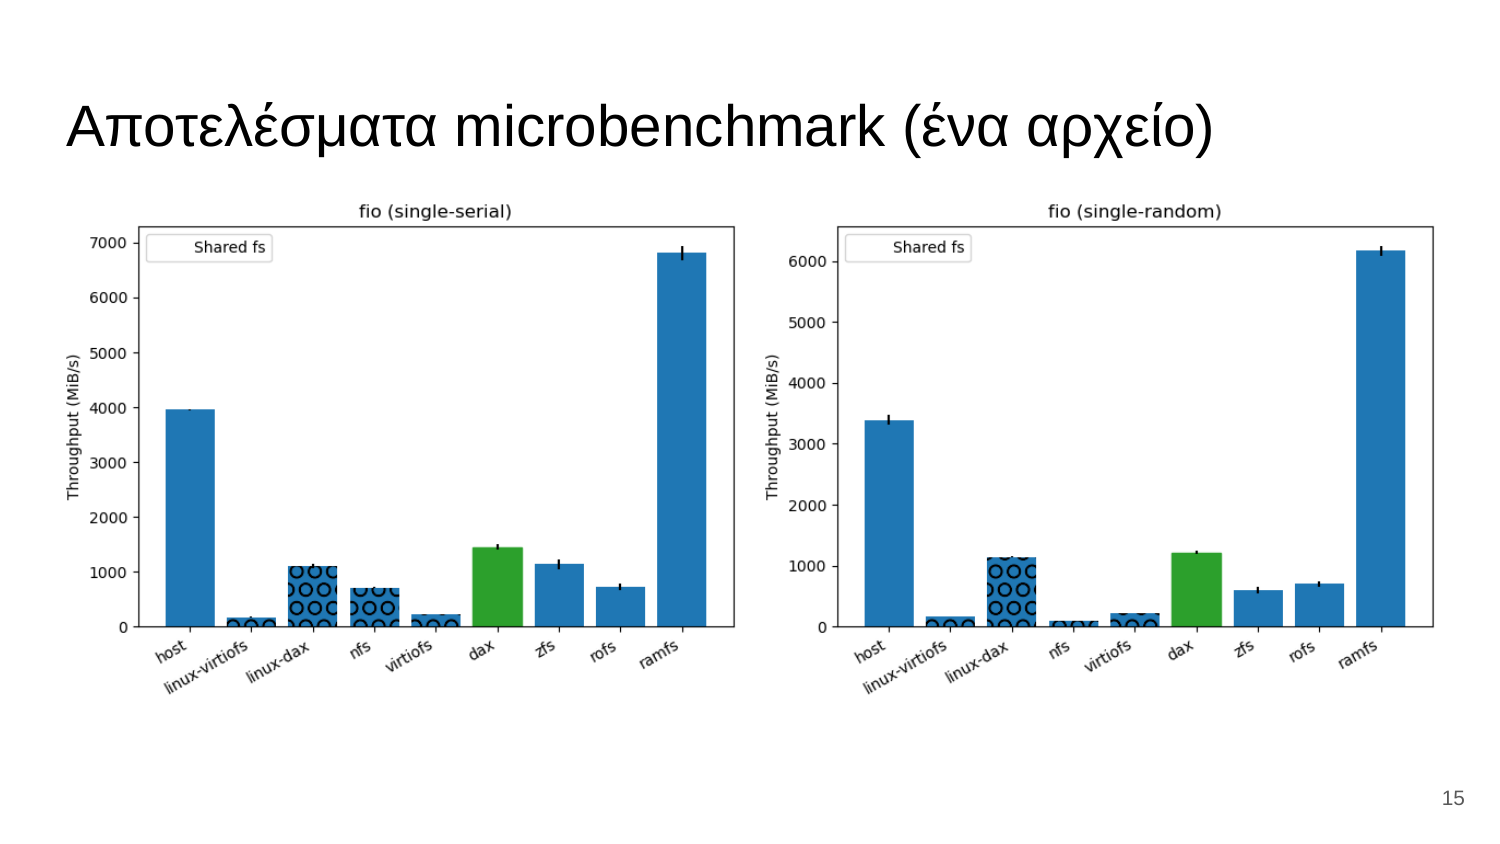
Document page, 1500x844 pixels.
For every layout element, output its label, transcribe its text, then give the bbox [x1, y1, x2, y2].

slide_number <number> [1389, 764, 1480, 830]
picture [51, 188, 1449, 714]
title Αποτελέσματα microbenchmark (ένα αρχείο) [51, 72, 1449, 167]
